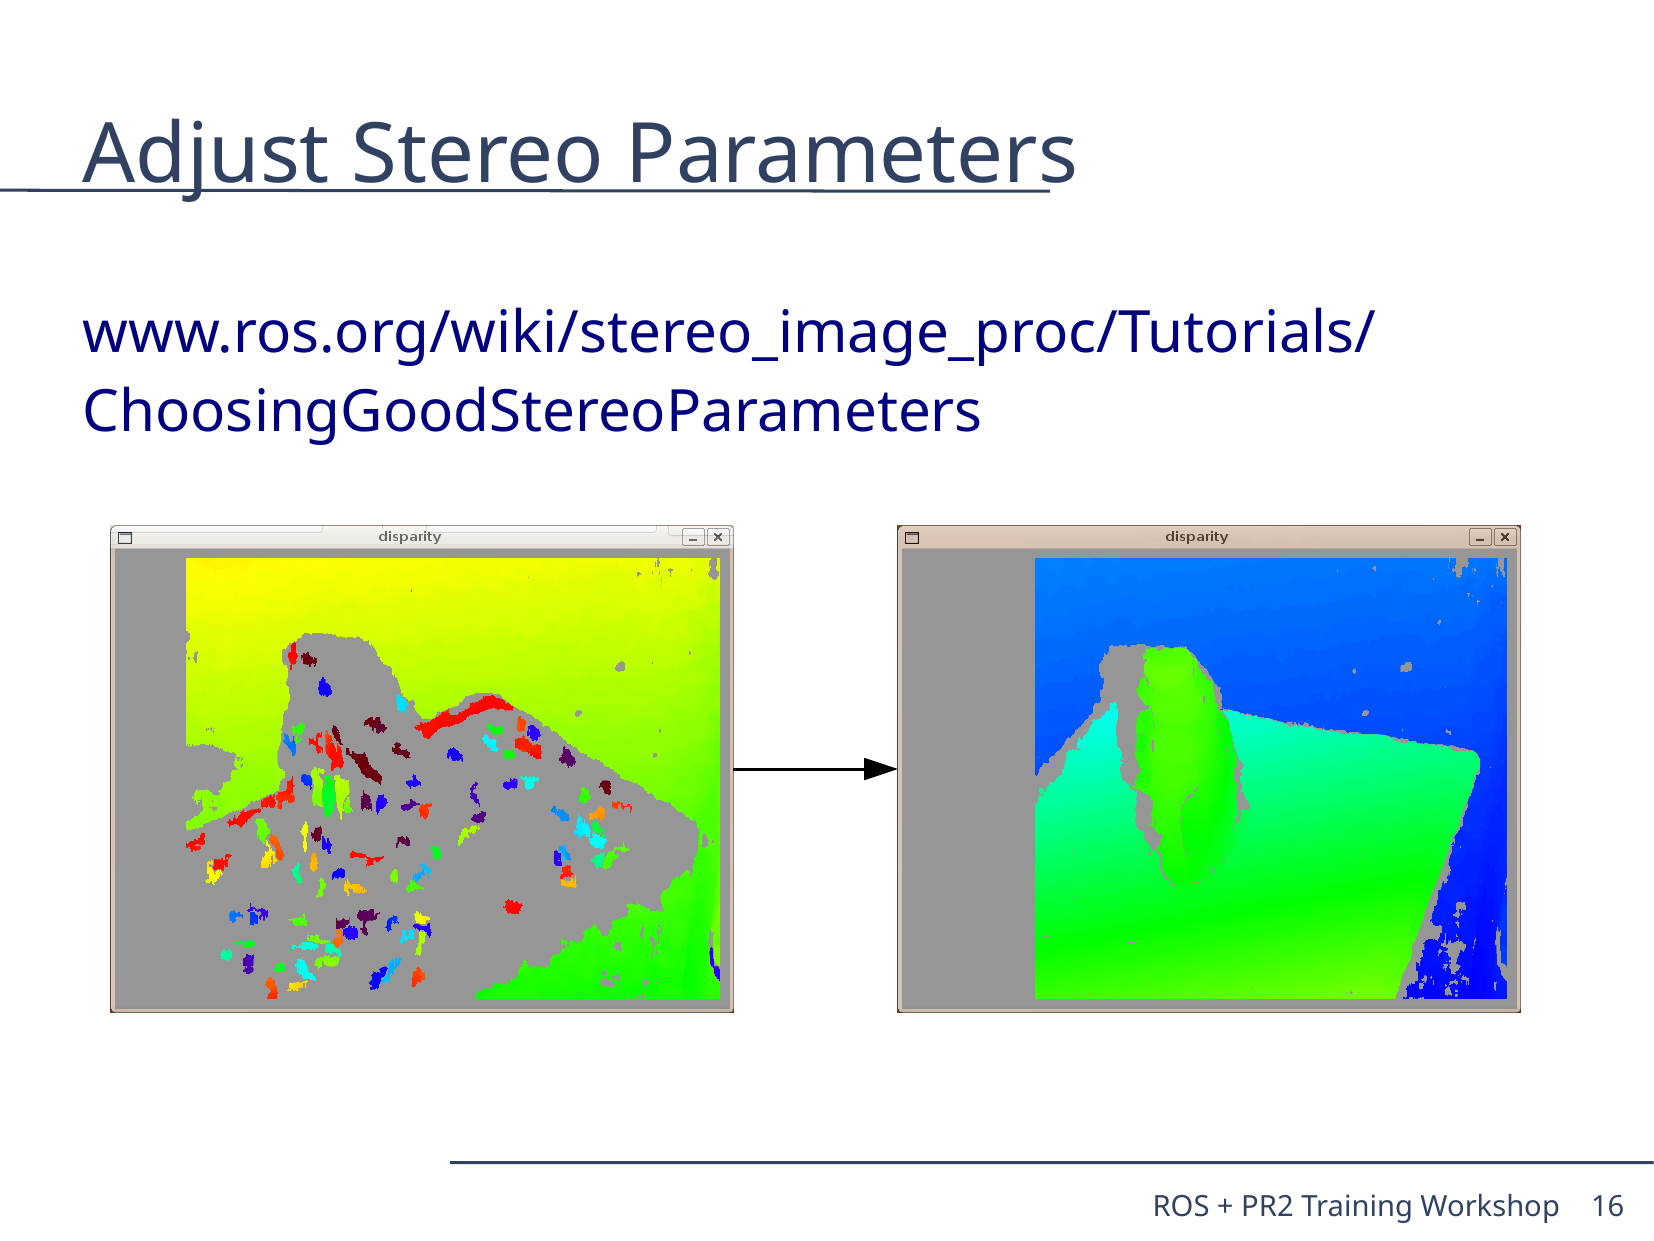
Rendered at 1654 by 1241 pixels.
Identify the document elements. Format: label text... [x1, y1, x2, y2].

picture [110, 525, 734, 1013]
picture [897, 525, 1521, 1013]
title Adjust Stereo Parameters [82, 75, 1571, 226]
list www.ros.org/wiki/stereo_image_proc/Tutorials/ ChoosingGoodStereoParameters [82, 290, 1571, 638]
